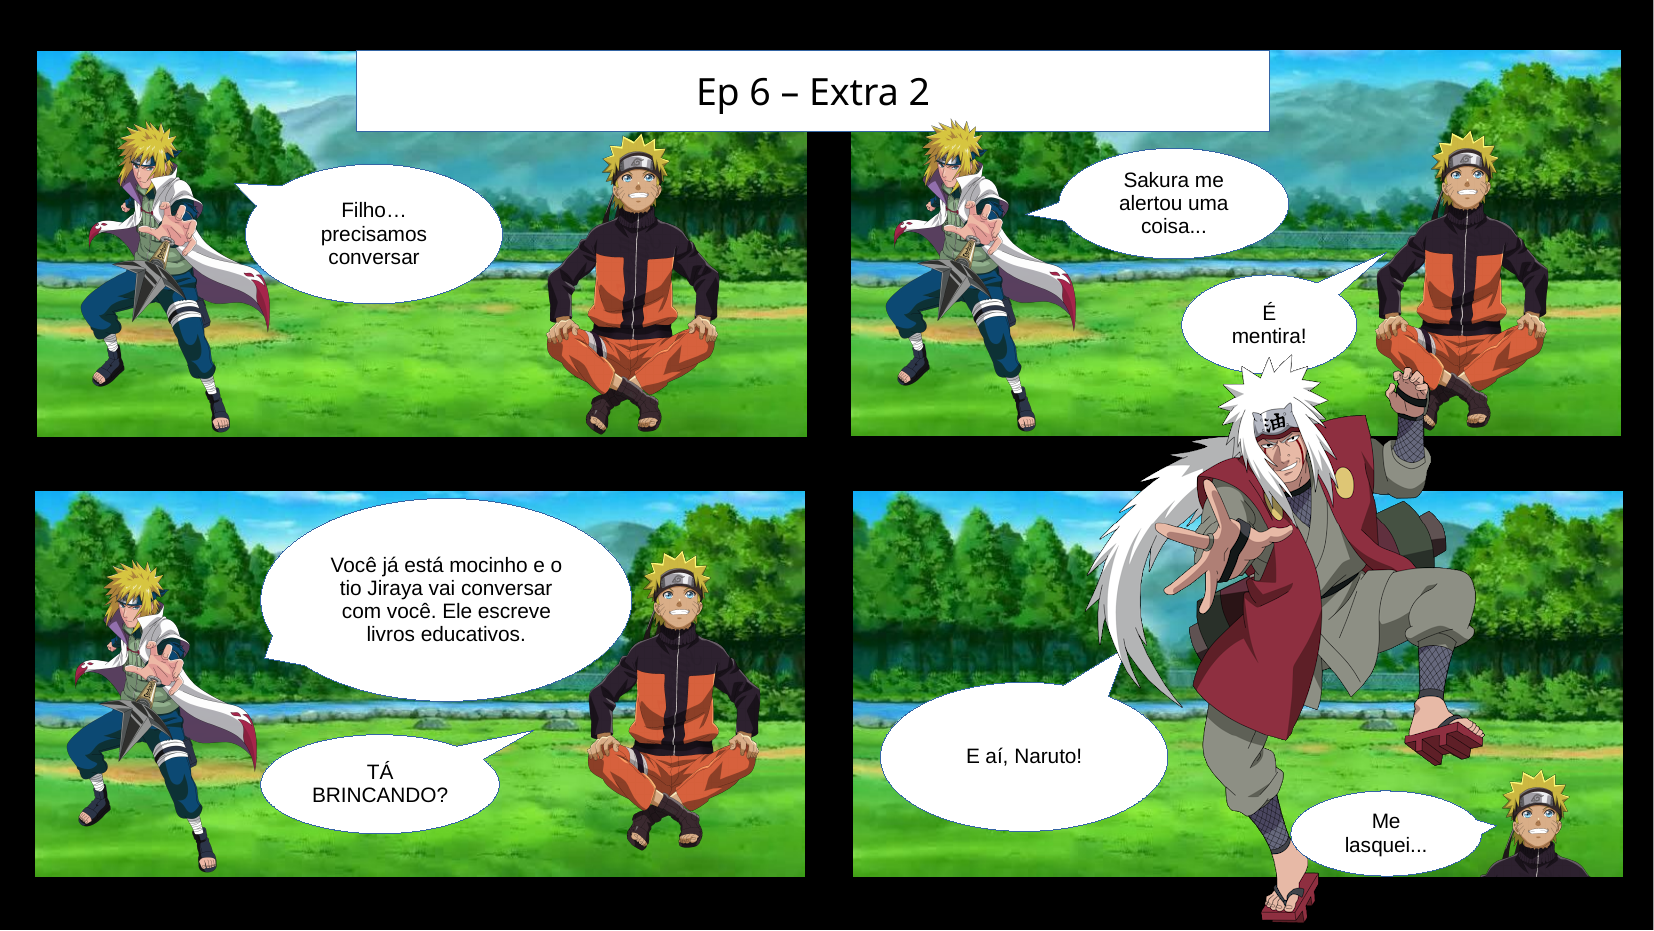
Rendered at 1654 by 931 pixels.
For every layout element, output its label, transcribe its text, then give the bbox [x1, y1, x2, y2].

text_box Sakura me alertou uma coisa... [1080, 148, 1289, 259]
text_box Ep 6 – Extra 2 [356, 50, 1270, 132]
text_box É mentira! [1185, 252, 1387, 311]
picture [37, 51, 807, 440]
text_box Filho… precisamos conversar [274, 164, 503, 304]
text_box E aí, Naruto! [880, 682, 1054, 832]
picture [851, 50, 1630, 931]
text_box Me lasquei... [1290, 790, 1497, 877]
picture [35, 491, 805, 877]
text_box Você já está mocinho e o tio Jiraya vai conversar com você. Ele escreve livros educativos. [261, 498, 606, 702]
text_box TÁ BRINCANDO? [261, 730, 534, 834]
